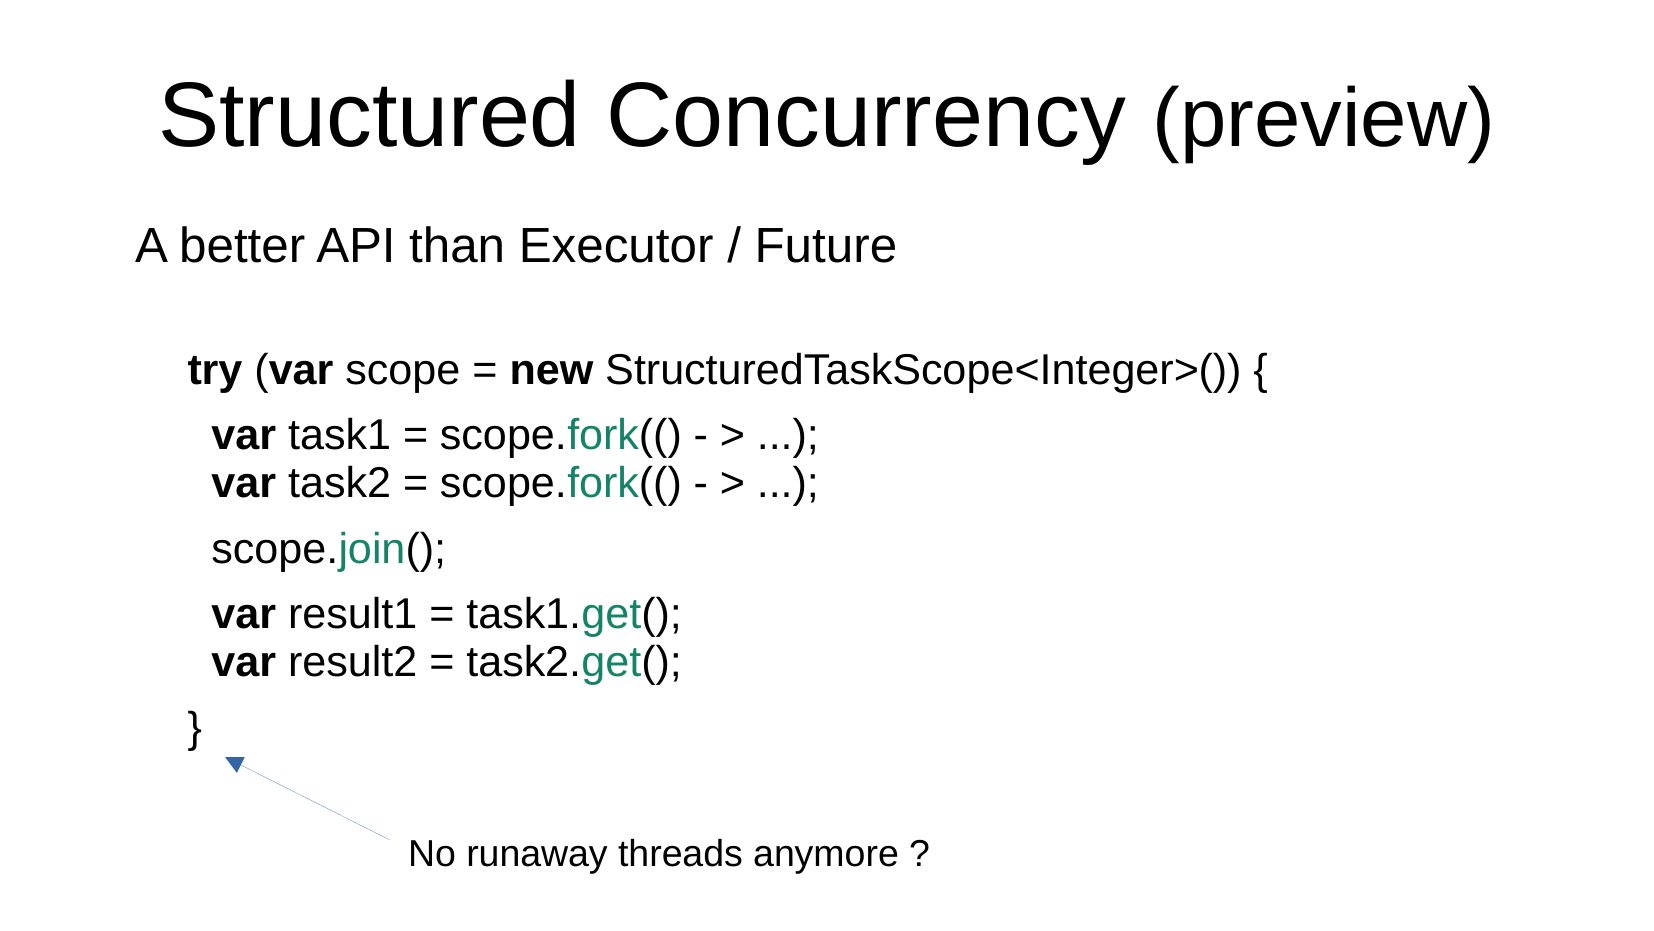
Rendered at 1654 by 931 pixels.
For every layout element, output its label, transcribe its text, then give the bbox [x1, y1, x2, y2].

text_box No runaway threads anymore ? [393, 825, 946, 882]
list A better API than Executor / Future try (var scope = new StructuredTaskScope<Integer>()) { var task1 = scope.fork(() - > ...); var task2 = scope.fork(() - > ...); scope.join(); var result1 = task1.get(); var result2 = task2.get(); } [82, 217, 1571, 758]
title Structured Concurrency (preview) [82, 37, 1571, 193]
